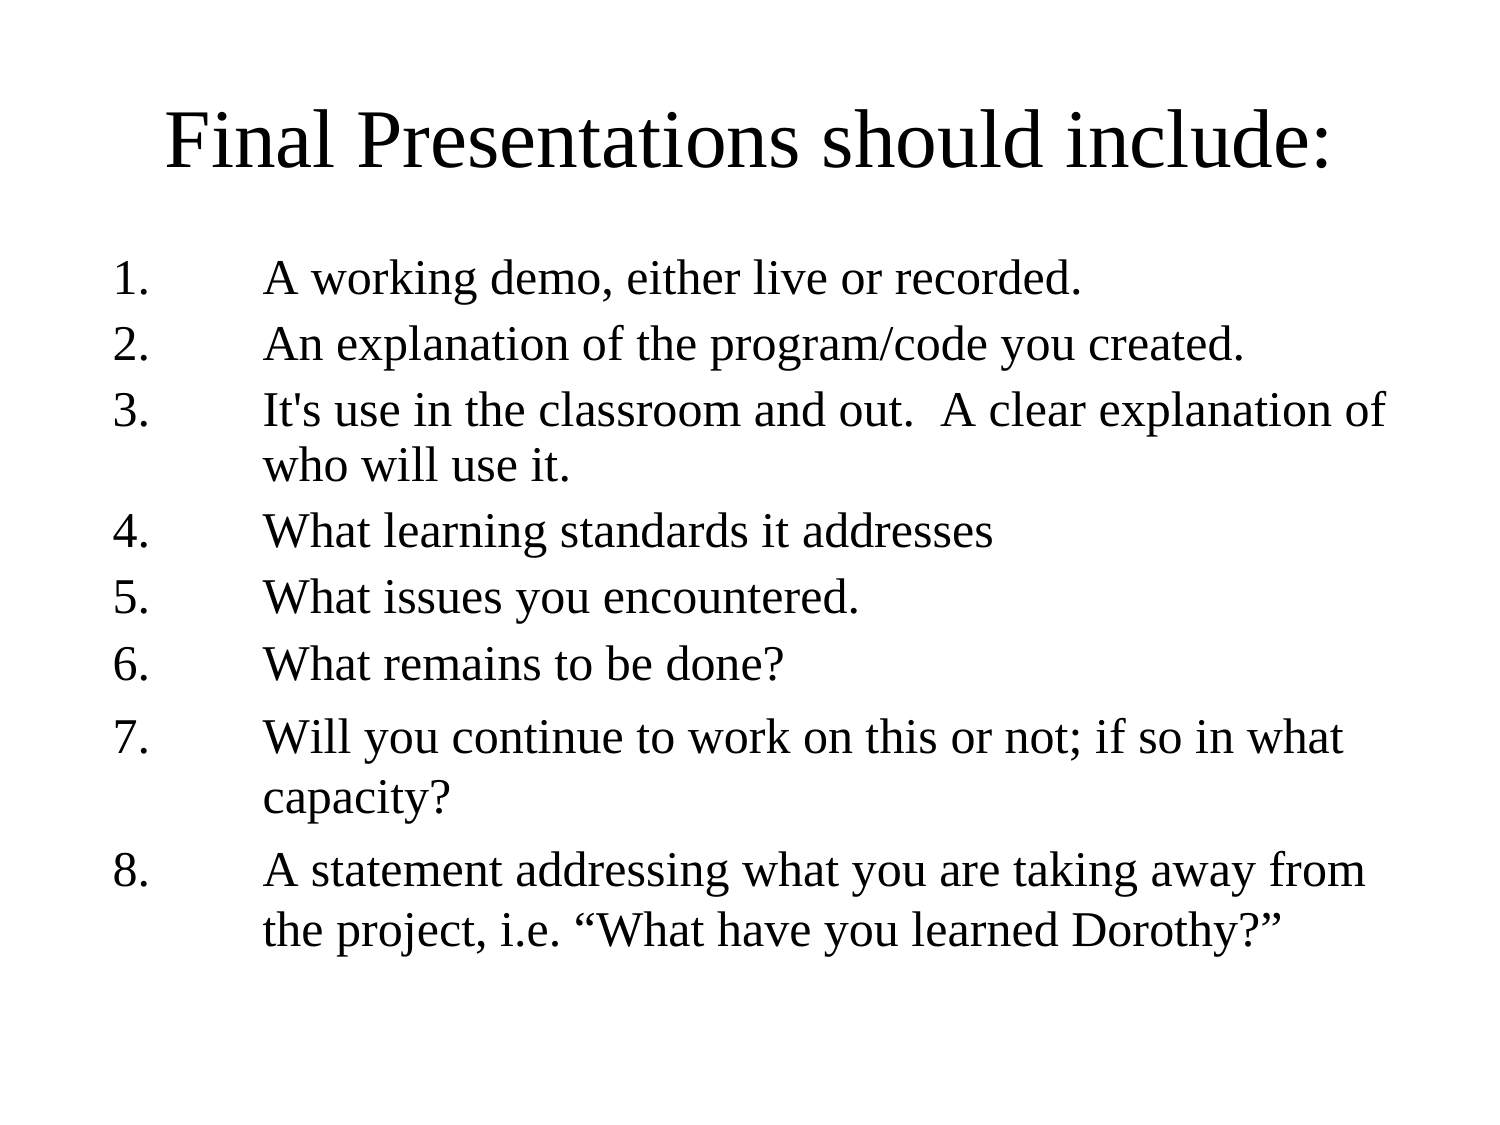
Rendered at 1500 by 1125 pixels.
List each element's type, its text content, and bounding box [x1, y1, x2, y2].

subtitle 1. A working demo, either live or recorded. 2. An explanation of the program/code you created. 3. It's use in the classroom and out. A clear explanation of who will use it. 4. What learning standards it addresses 5. What issues you encountered. 6. What remains to be done? 7. Will you continue to work on this or not; if so in what capacity? 8. A statement addressing what you are taking away from the project, i.e. “What have you learned Dorothy?” [112, 250, 1388, 956]
title Final Presentations should include: [112, 40, 1388, 229]
